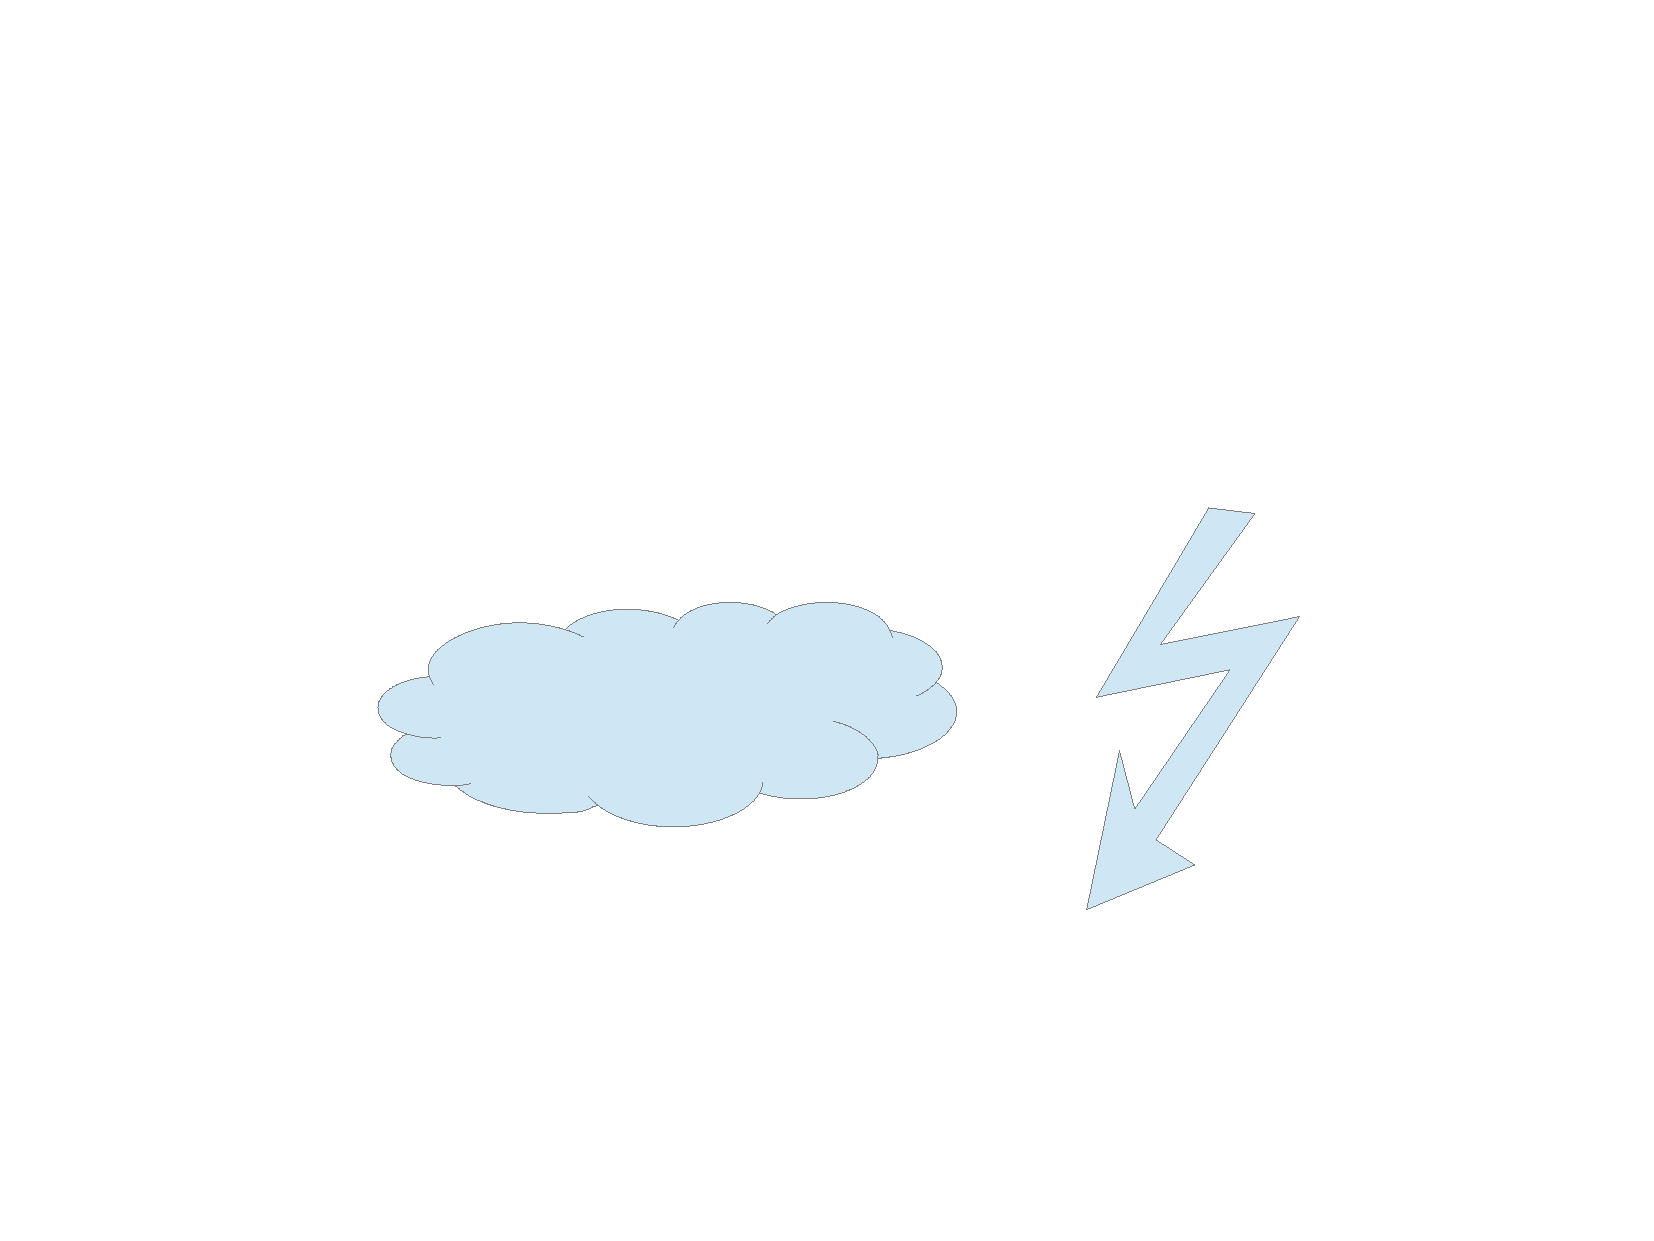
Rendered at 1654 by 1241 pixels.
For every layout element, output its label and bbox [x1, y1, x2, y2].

text_box [377, 602, 957, 827]
text_box [1086, 507, 1300, 910]
